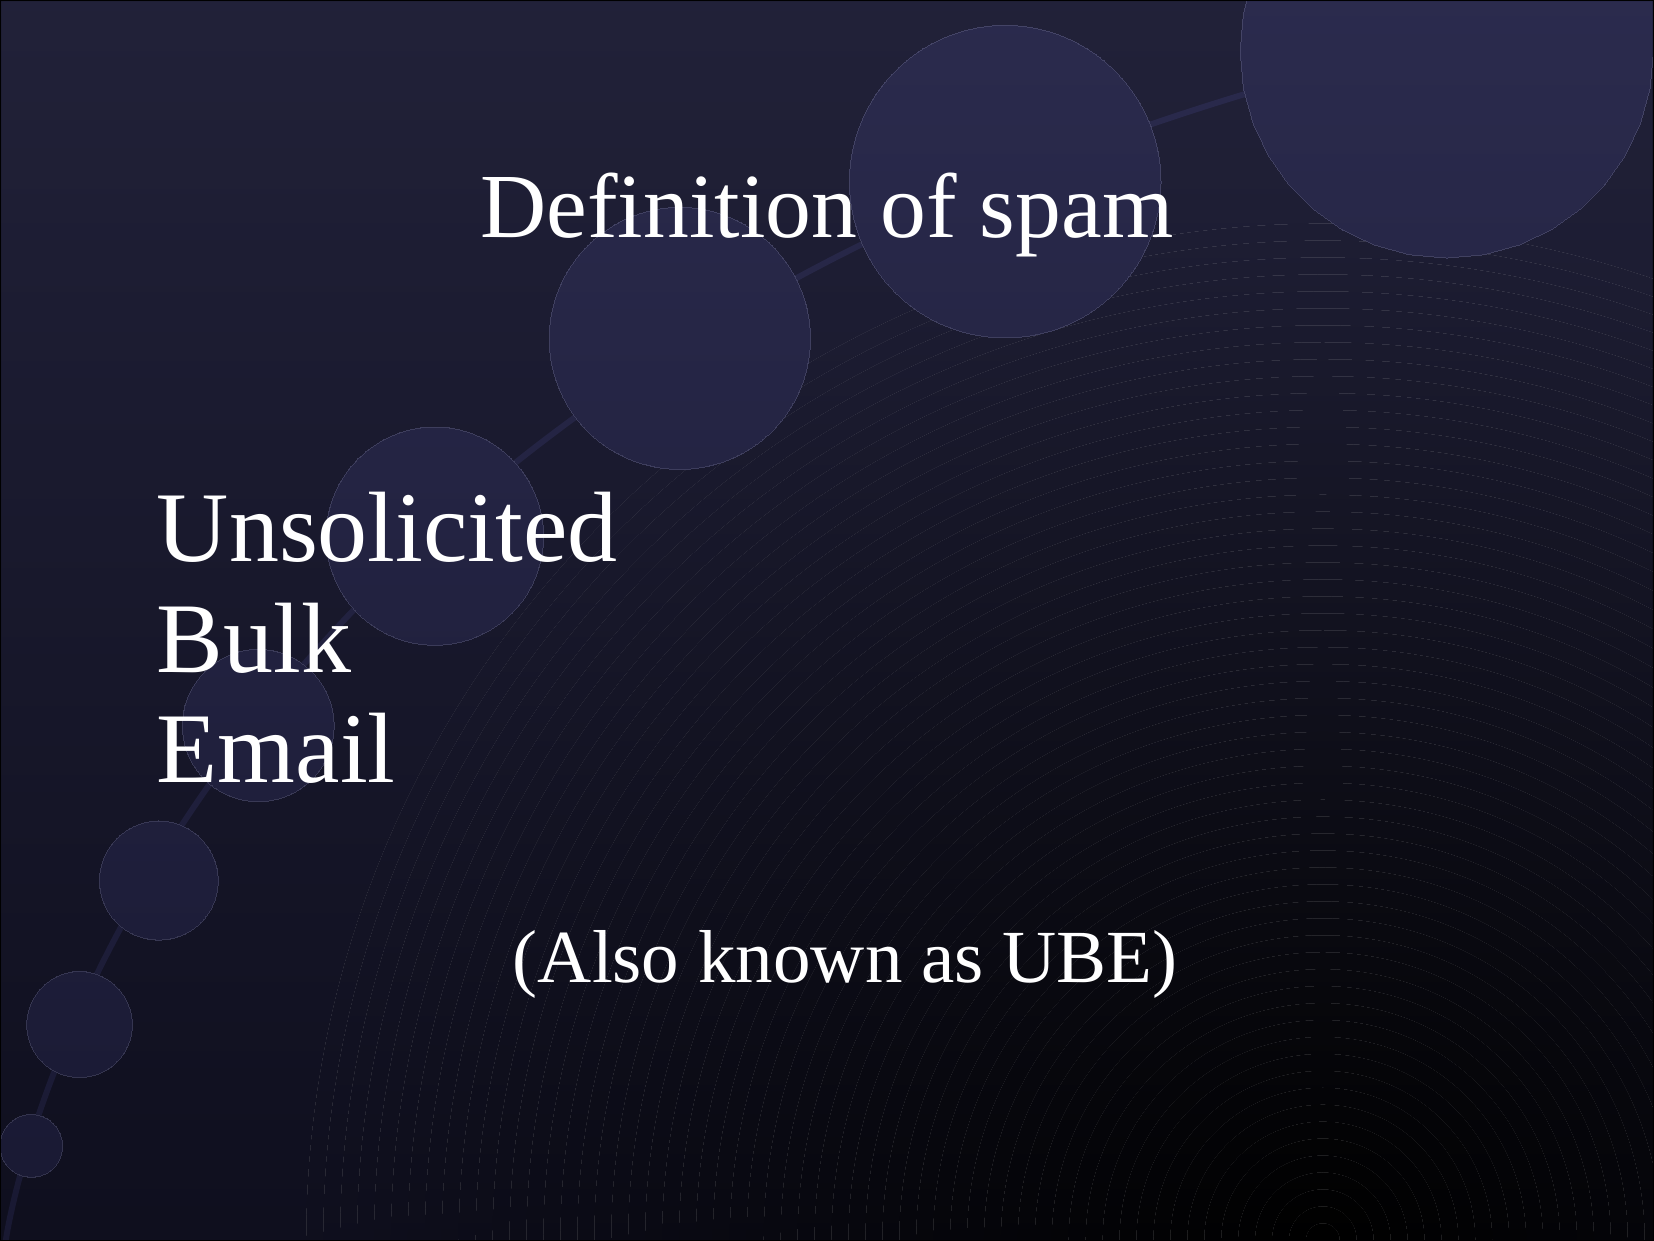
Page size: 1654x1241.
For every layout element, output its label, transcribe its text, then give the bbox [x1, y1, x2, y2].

subtitle Unsolicited Bulk Email (Also known as UBE) [121, 344, 1534, 1127]
title Definition of spam [121, 102, 1534, 311]
